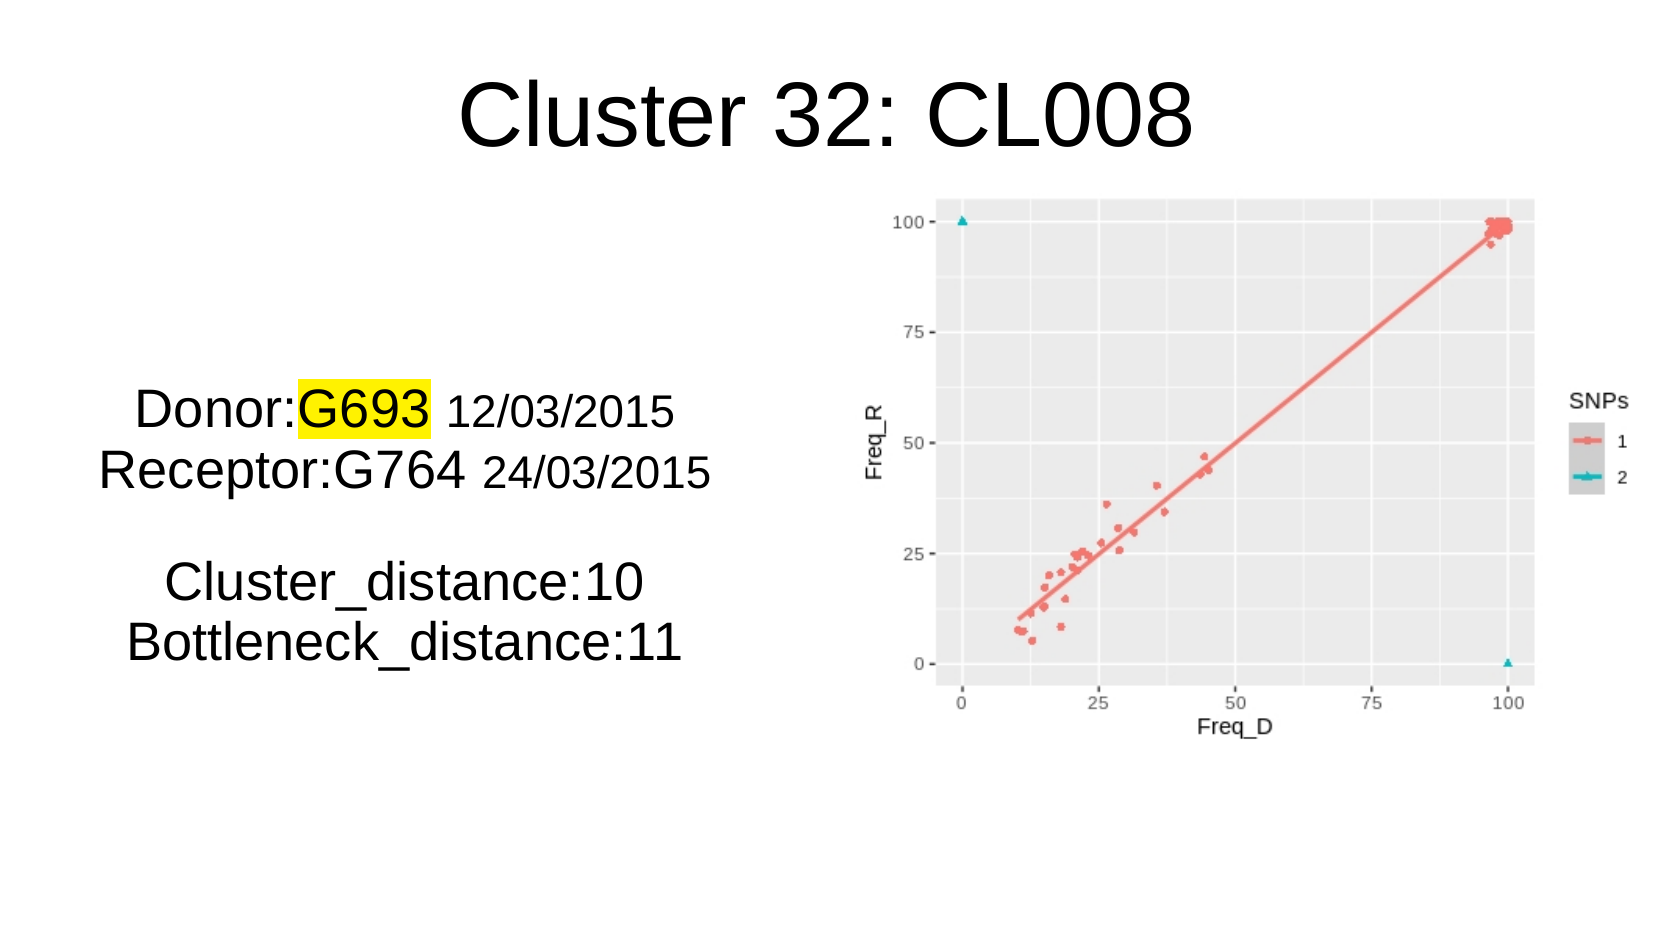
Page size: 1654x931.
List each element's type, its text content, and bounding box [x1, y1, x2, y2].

title Cluster 32: CL008 [82, 37, 1571, 193]
text_box Donor:G693 12/03/2015 Receptor:G764 24/03/2015 Cluster_distance:10 Bottleneck_distance:11 [30, 255, 781, 796]
picture [855, 188, 1652, 750]
